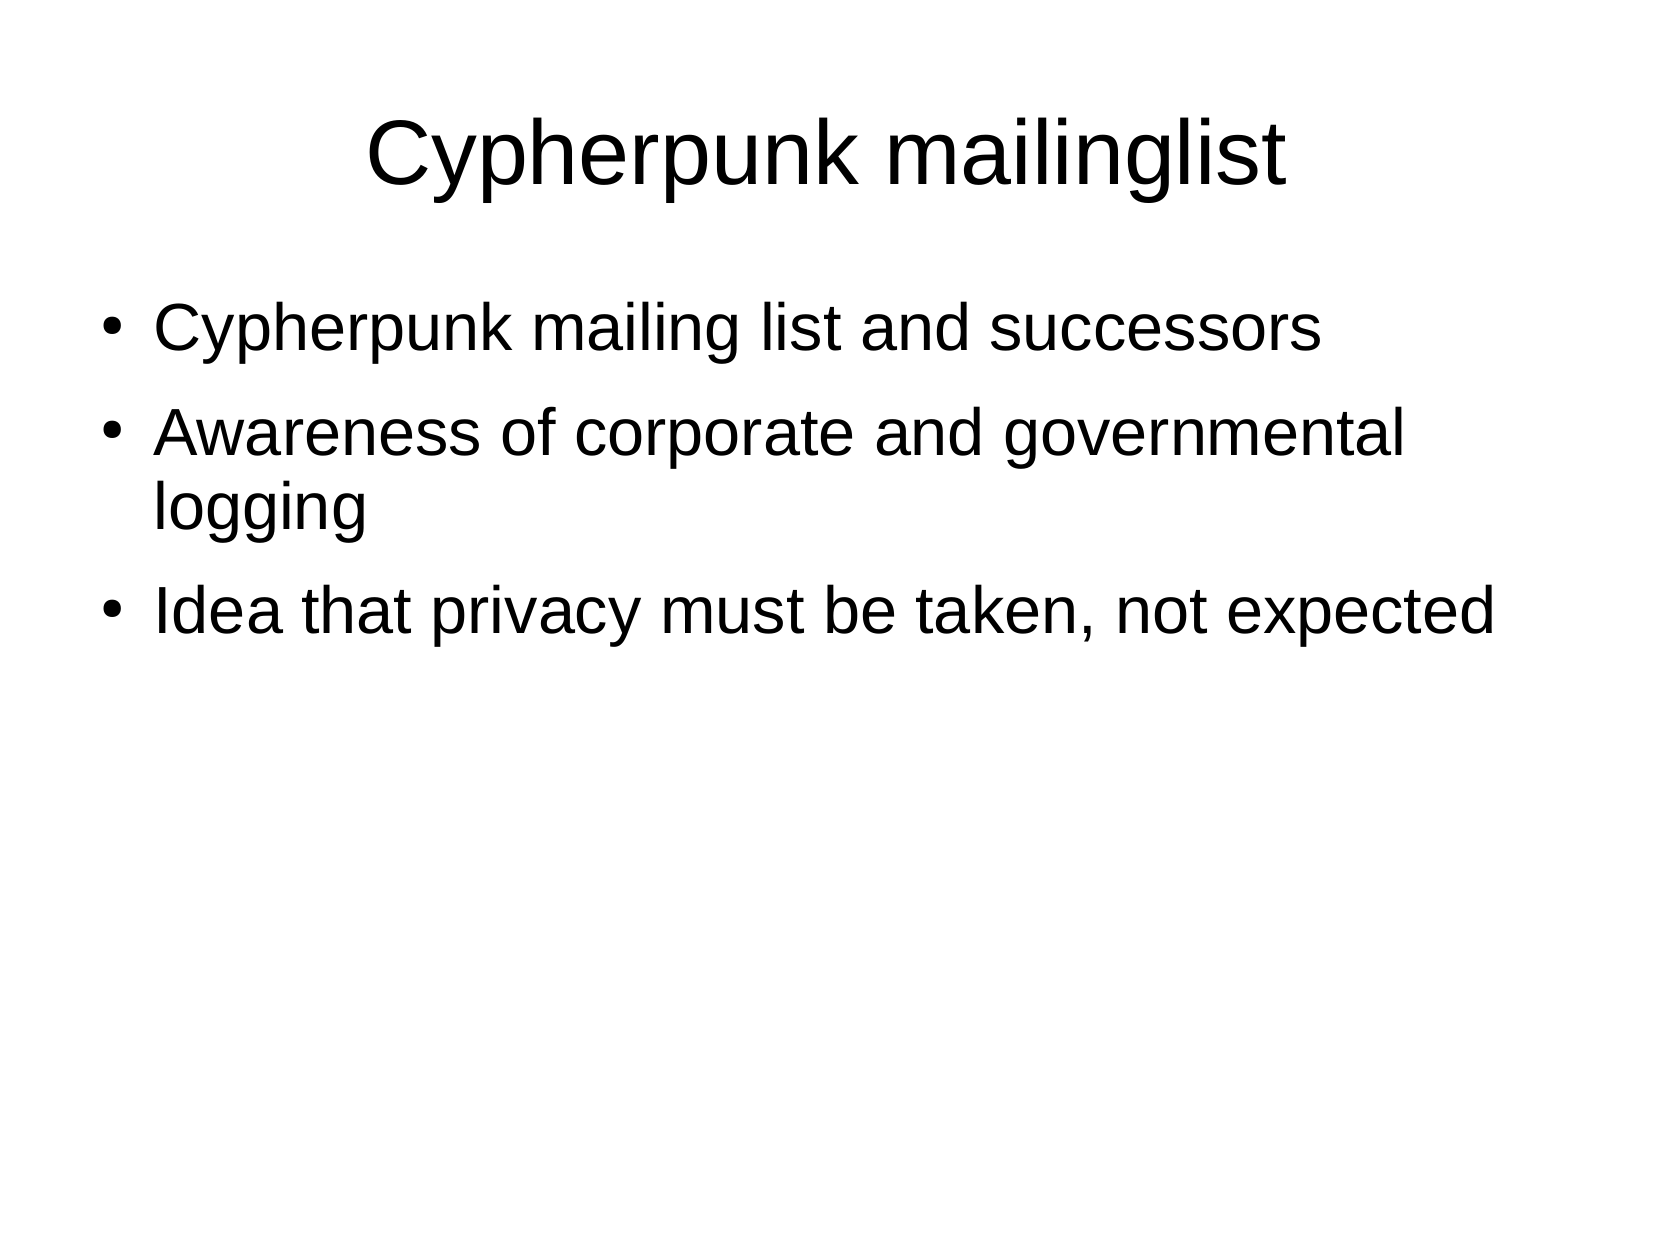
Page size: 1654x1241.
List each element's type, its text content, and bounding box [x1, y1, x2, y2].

list Cypherpunk mailing list and successors Awareness of corporate and governmental logging Idea that privacy must be taken, not expected [82, 290, 1538, 1010]
title Cypherpunk mailinglist [82, 49, 1571, 257]
